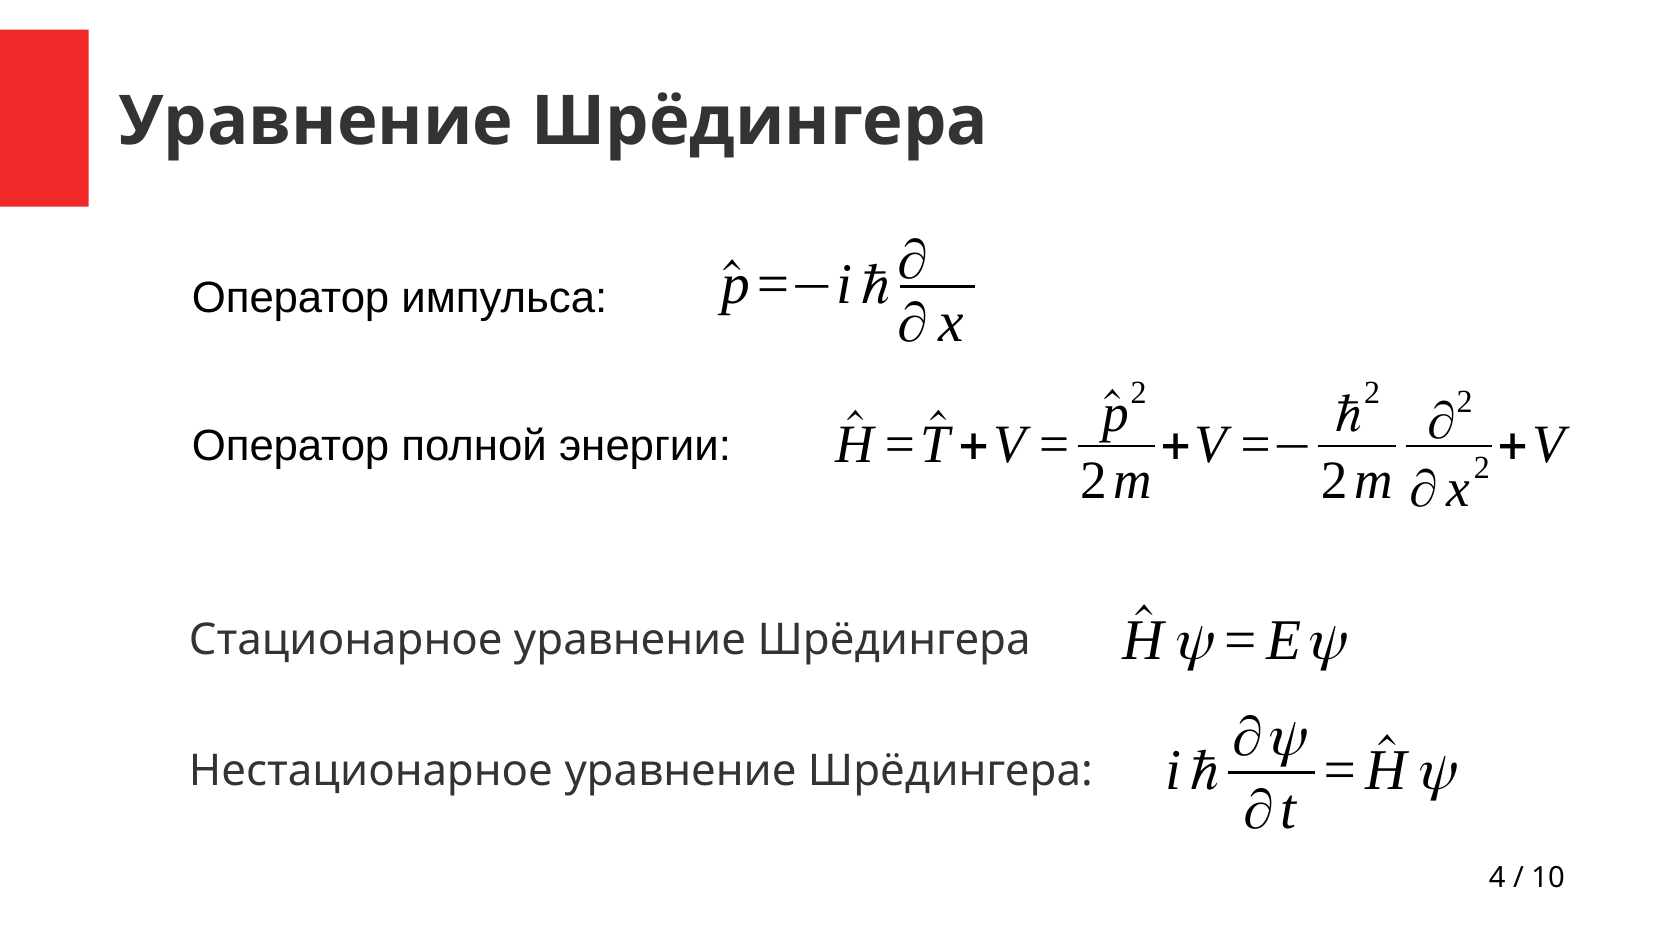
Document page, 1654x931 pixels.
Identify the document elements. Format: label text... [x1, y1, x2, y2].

chart [1159, 711, 1468, 841]
text_box Оператор импульса: [177, 265, 708, 330]
list Стационарное уравнение Шрёдингера [118, 607, 1359, 697]
chart [1113, 602, 1359, 674]
chart [826, 375, 1579, 518]
title Уравнение Шрёдингера [118, 29, 1595, 207]
chart [708, 235, 984, 355]
text_box Оператор полной энергии: [177, 413, 826, 477]
list Нестационарное уравнение Шрёдингера: [118, 738, 1159, 827]
